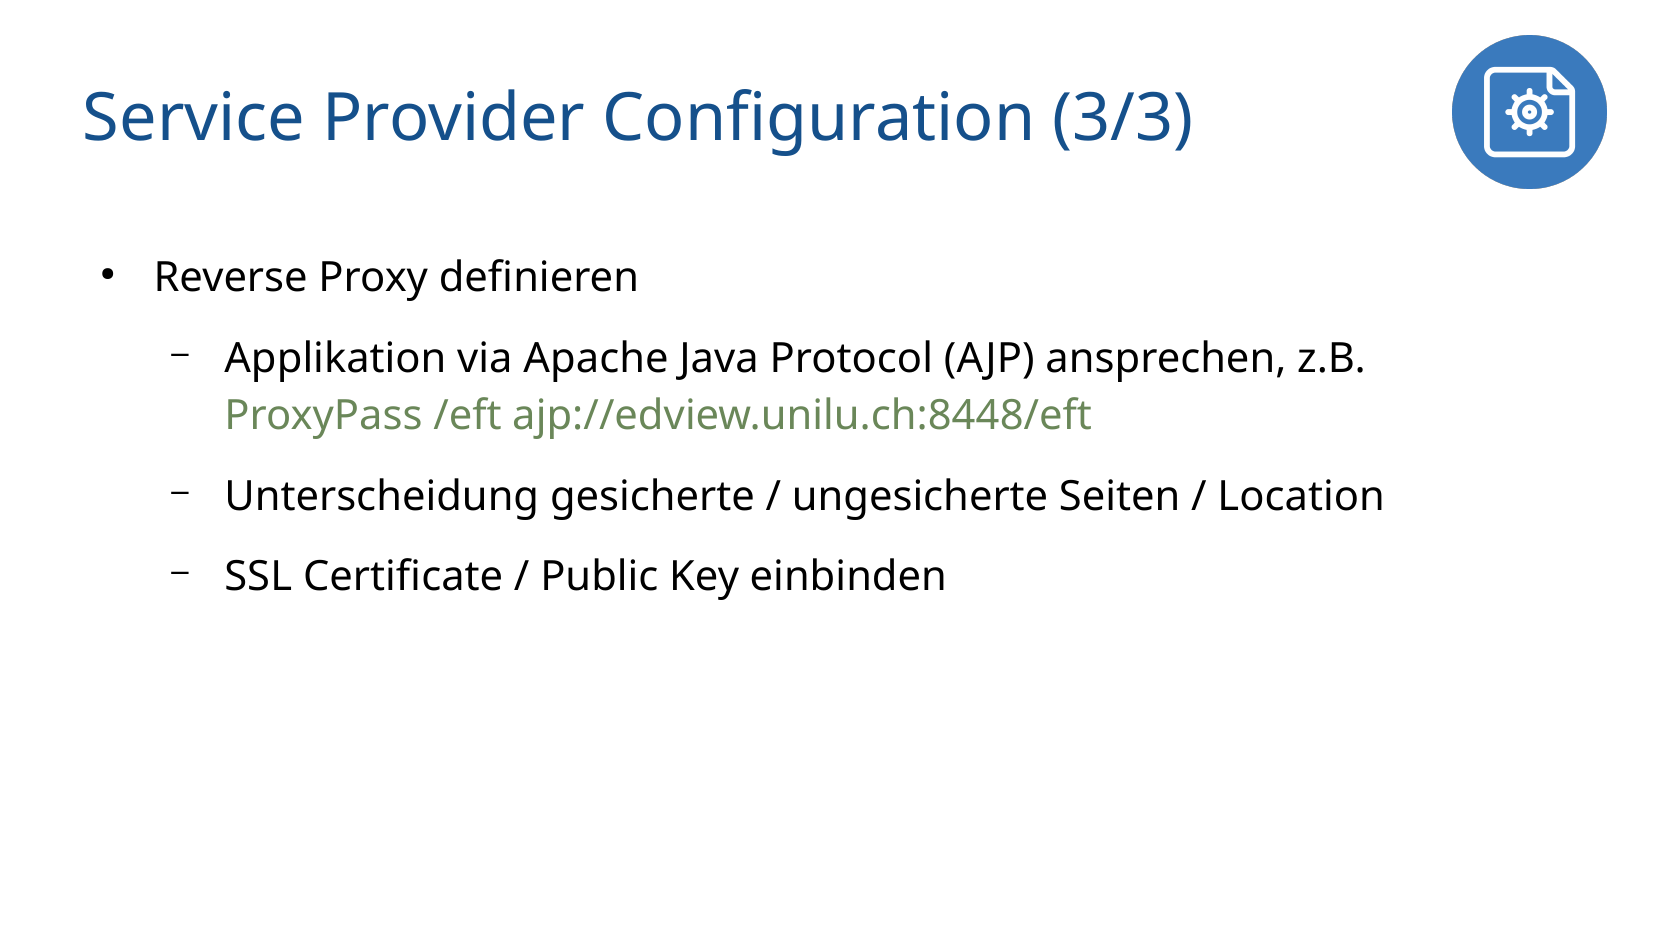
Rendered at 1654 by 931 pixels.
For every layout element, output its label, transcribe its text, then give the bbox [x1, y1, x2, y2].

picture [1452, 35, 1607, 189]
title Service Provider Configuration (3/3) [82, 37, 1571, 193]
list Reverse Proxy definieren Applikation via Apache Java Protocol (AJP) ansprechen, z.B. ProxyPass /eft ajp://edview.unilu.ch:8448/eft Unterscheidung gesicherte / ungesicherte Seiten / Location SSL Certificate / Public Key einbinden [82, 247, 1571, 787]
